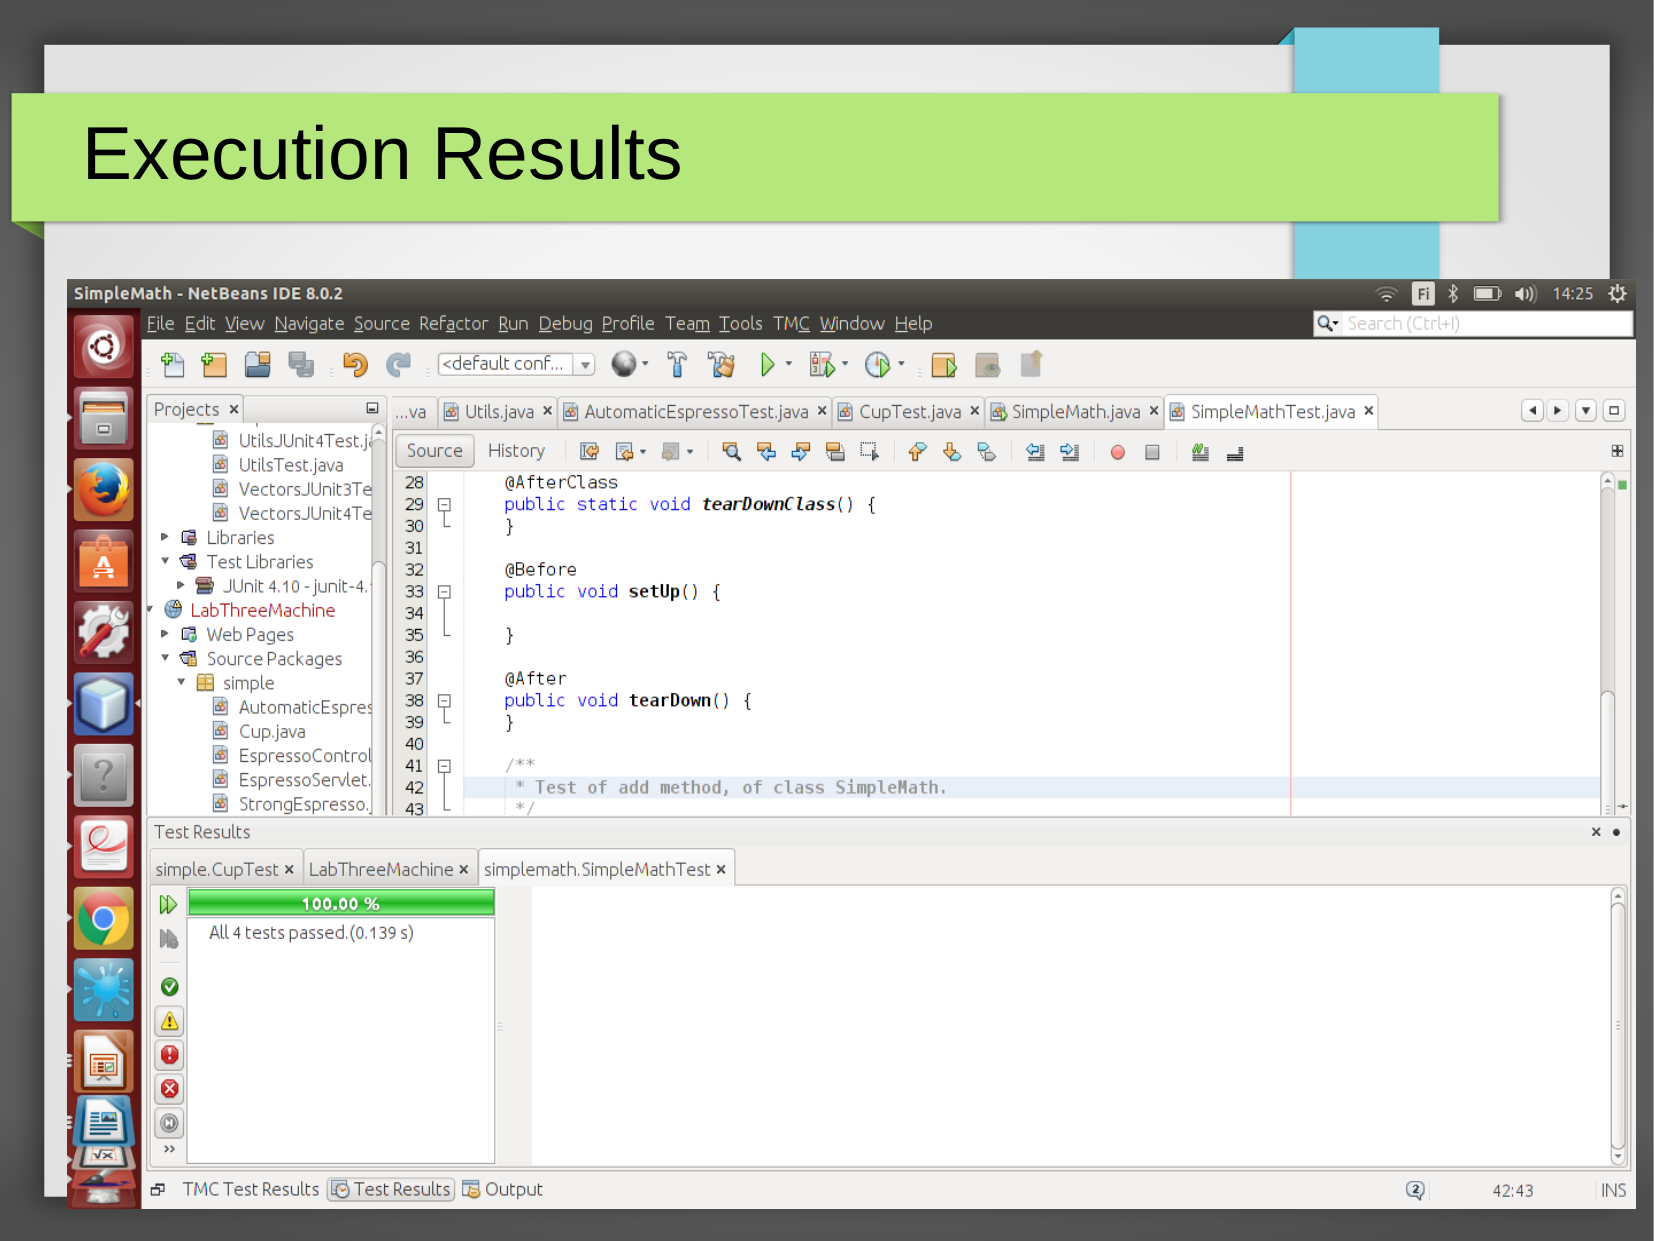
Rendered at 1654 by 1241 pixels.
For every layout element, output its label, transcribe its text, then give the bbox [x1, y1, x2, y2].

title Execution Results [82, 94, 1264, 213]
picture [0, 0, 1654, 1241]
